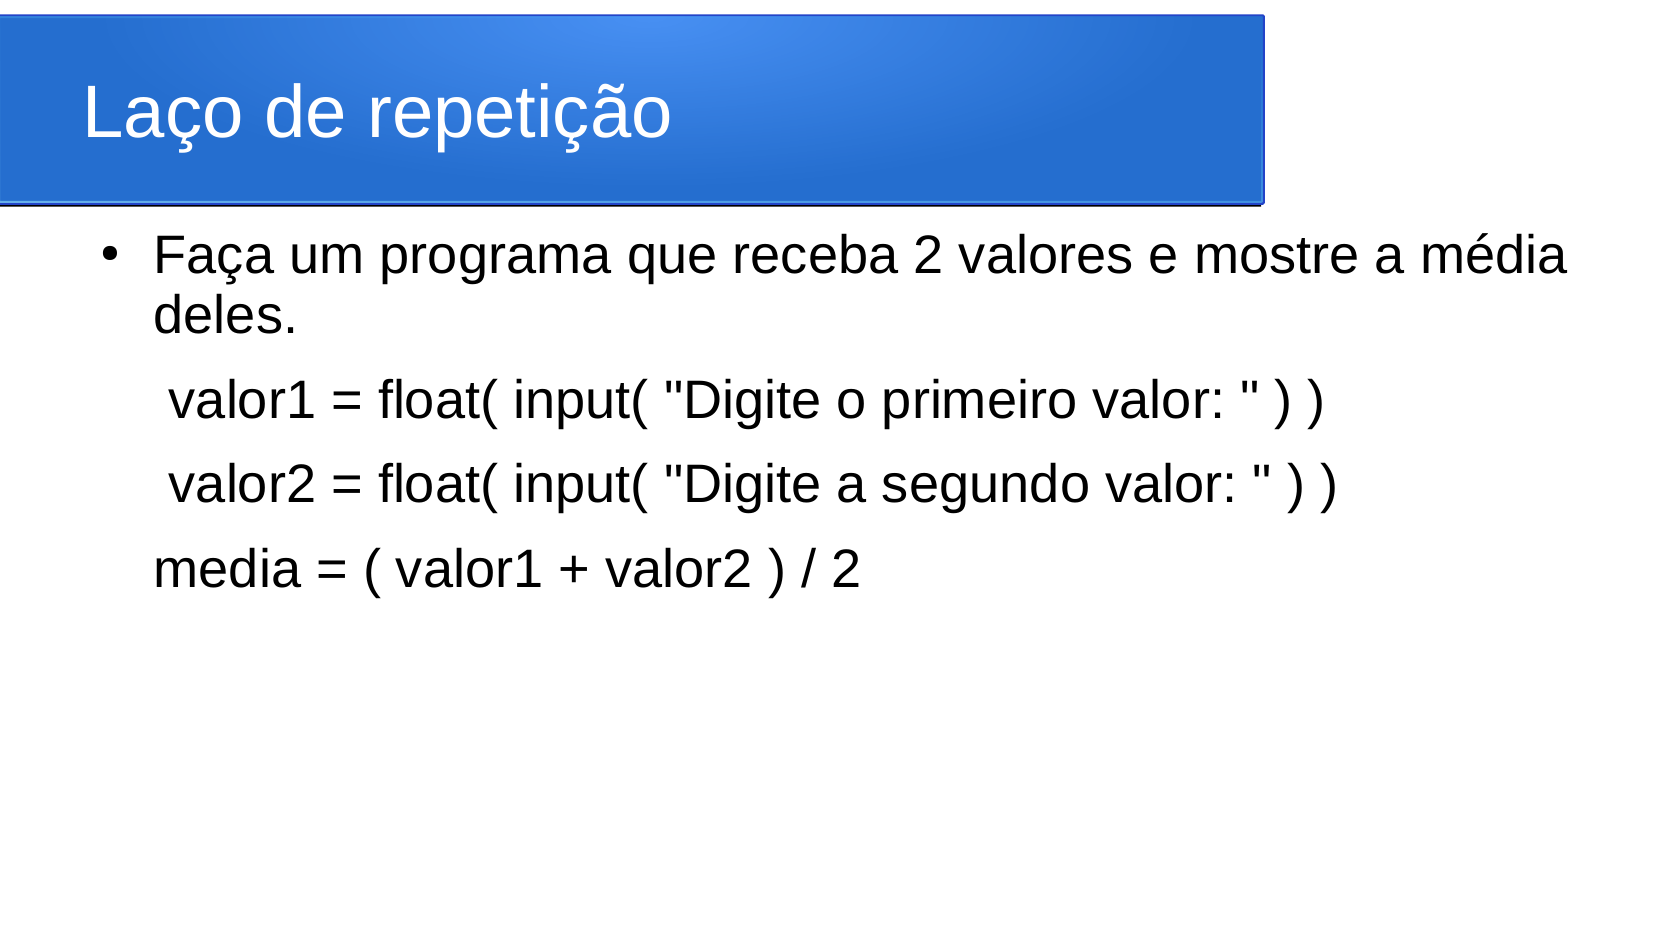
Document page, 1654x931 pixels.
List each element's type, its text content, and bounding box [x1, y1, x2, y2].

list Faça um programa que receba 2 valores e mostre a média deles. valor1 = float( input( "Digite o primeiro valor: " ) ) valor2 = float( input( "Digite a segundo valor: " ) ) media = ( valor1 + valor2 ) / 2 [82, 224, 1571, 764]
title Laço de repetição [82, 35, 1235, 189]
